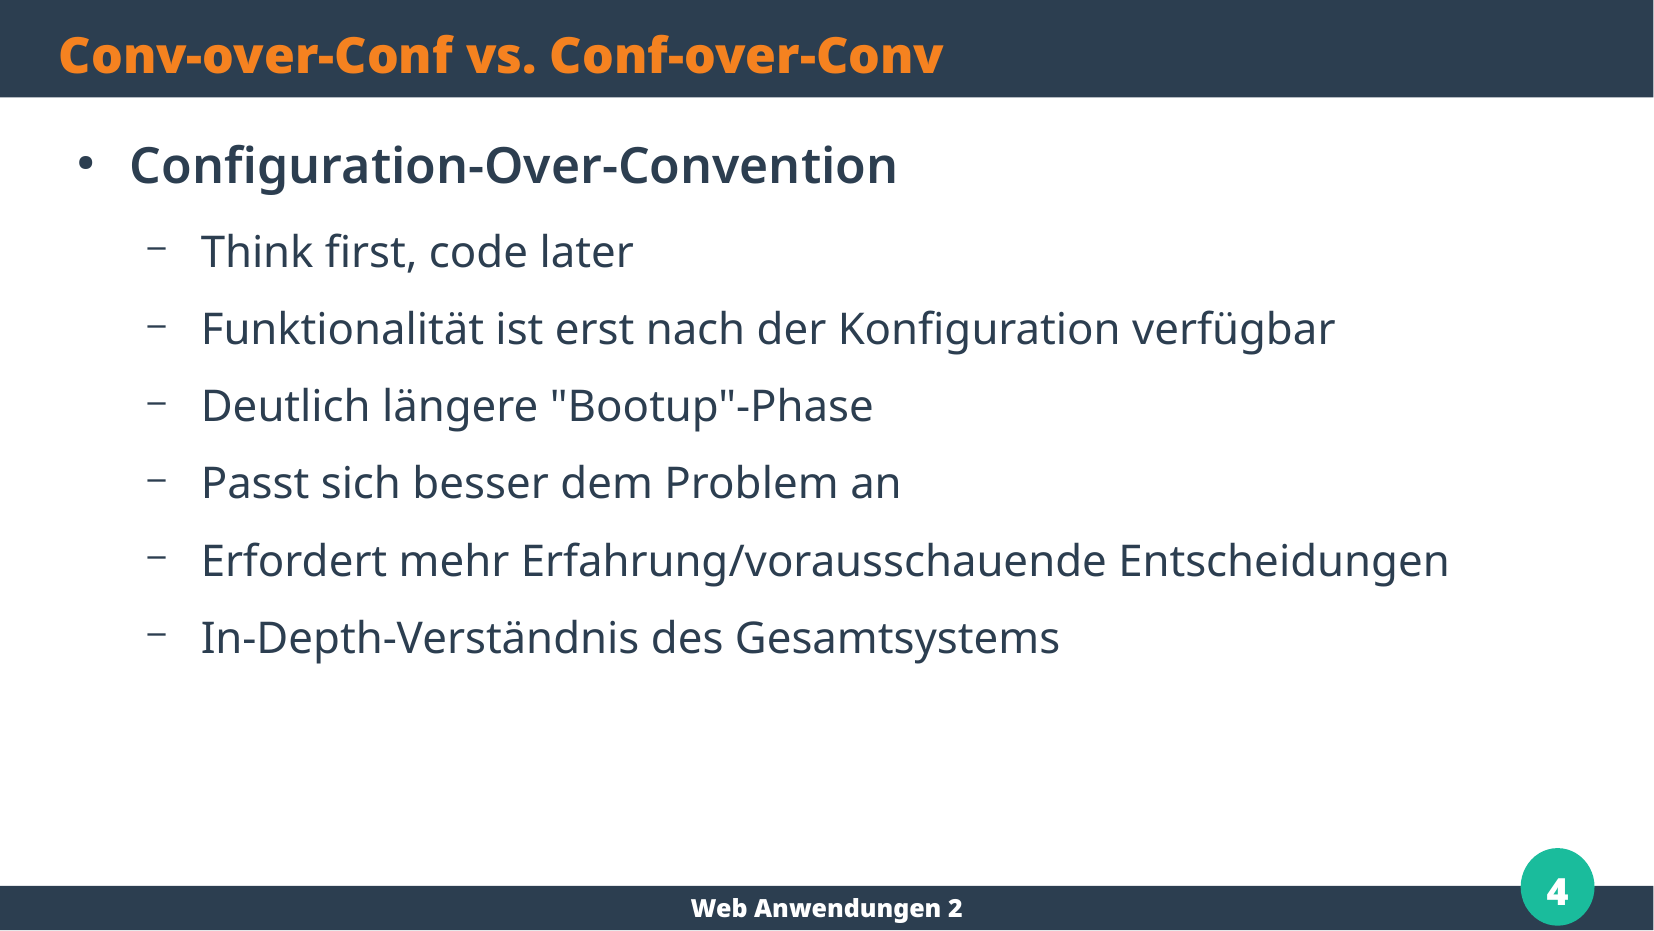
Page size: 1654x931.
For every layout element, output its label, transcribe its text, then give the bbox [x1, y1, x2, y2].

list Configuration-Over-Convention Think first, code later Funktionalität ist erst nach der Konfiguration verfügbar Deutlich längere "Bootup"-Phase Passt sich besser dem Problem an Erfordert mehr Erfahrung/vorausschauende Entscheidungen In-Depth-Verständnis des Gesamtsystems [59, 129, 1595, 864]
title Conv-over-Conf vs. Conf-over-Conv [59, 8, 1595, 89]
